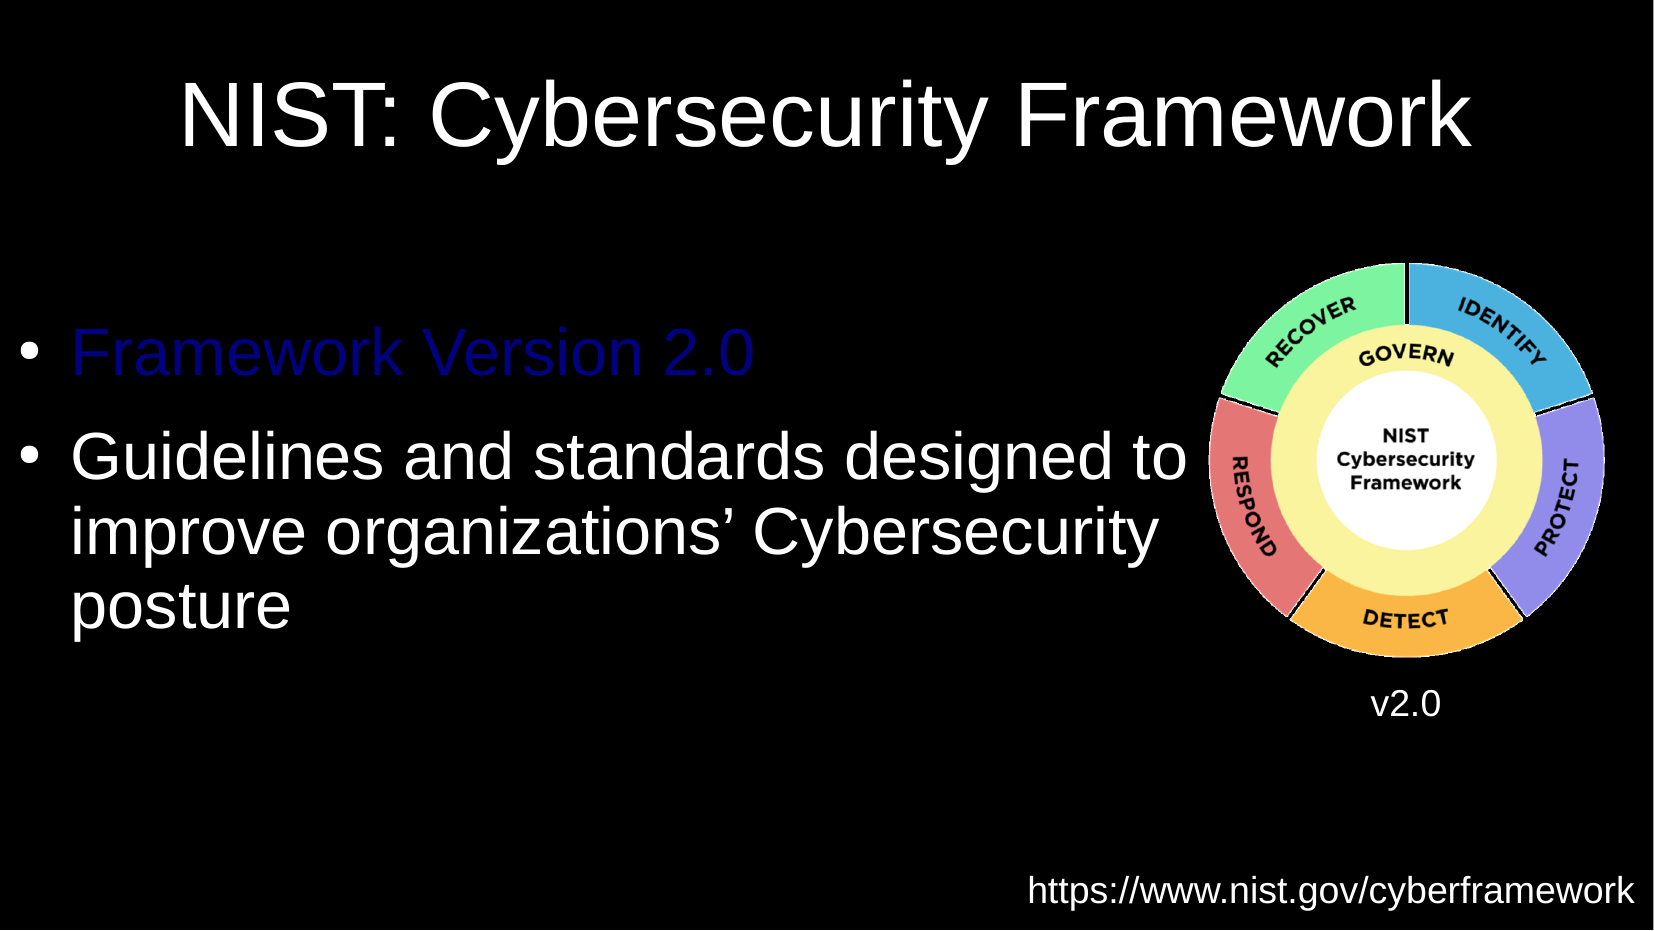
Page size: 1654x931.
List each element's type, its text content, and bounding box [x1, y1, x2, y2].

text_box https://www.nist.gov/cyberframework [1012, 862, 1651, 920]
text_box v2.0 [1355, 675, 1463, 732]
picture [1201, 224, 1643, 676]
list Framework Version 2.0 Guidelines and standards designed to improve organizations’ Cybersecurity posture [0, 210, 1201, 751]
title NIST: Cybersecurity Framework [82, 37, 1571, 193]
